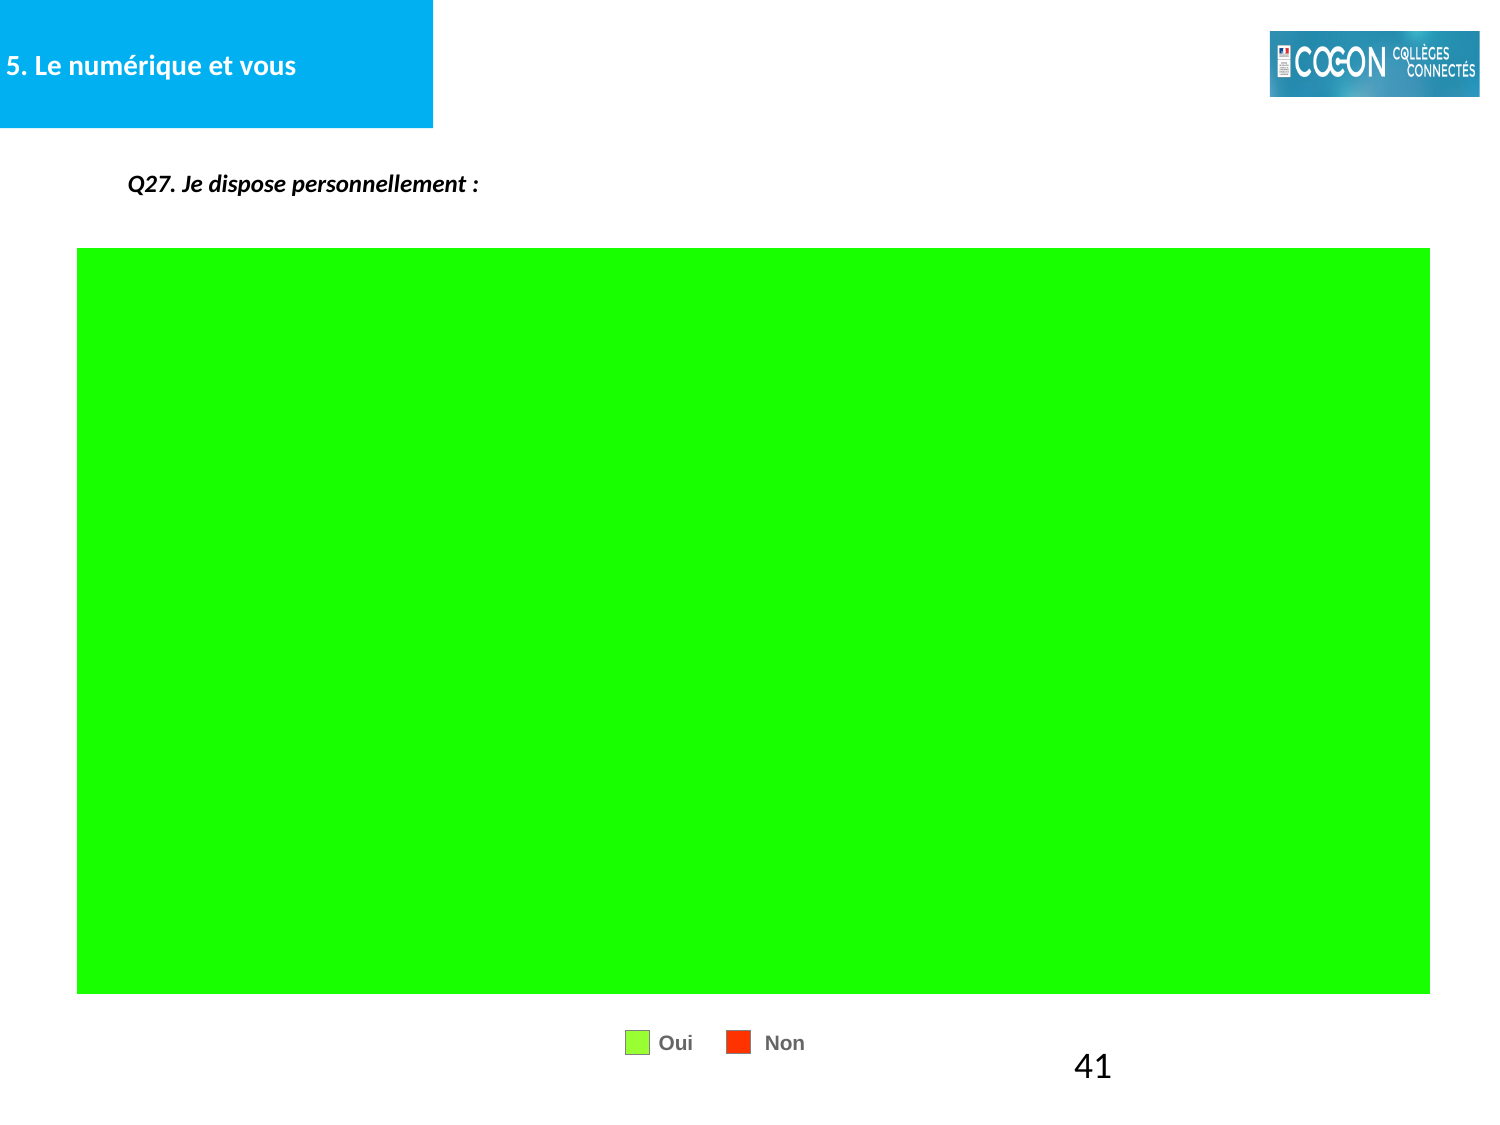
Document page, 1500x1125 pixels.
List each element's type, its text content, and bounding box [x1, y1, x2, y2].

text_box [726, 1030, 750, 1054]
text_box Non [750, 1024, 827, 1064]
text_box Q27. Je dispose personnellement : [112, 166, 1407, 221]
picture [1269, 31, 1480, 97]
text_box [625, 1030, 643, 1055]
picture [77, 248, 1430, 994]
text_box 5. Le numérique et vous [0, 0, 434, 129]
text_box <numéro> [1059, 1042, 1397, 1103]
text_box Oui [643, 1024, 721, 1064]
